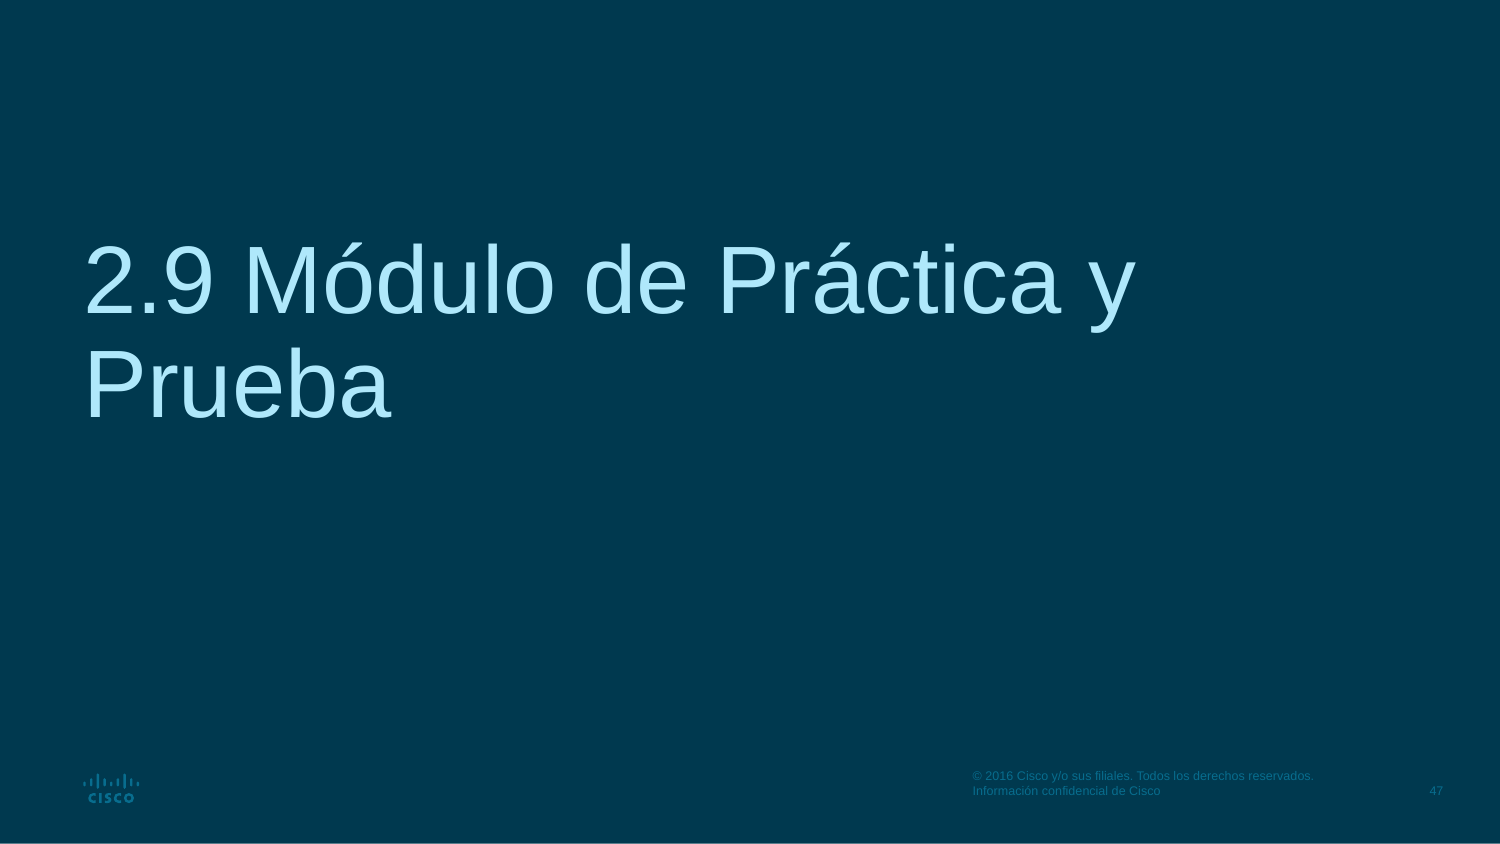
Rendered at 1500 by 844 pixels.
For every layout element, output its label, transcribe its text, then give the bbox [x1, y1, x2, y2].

title 2.9 Módulo de Práctica y Prueba [68, 286, 1427, 446]
